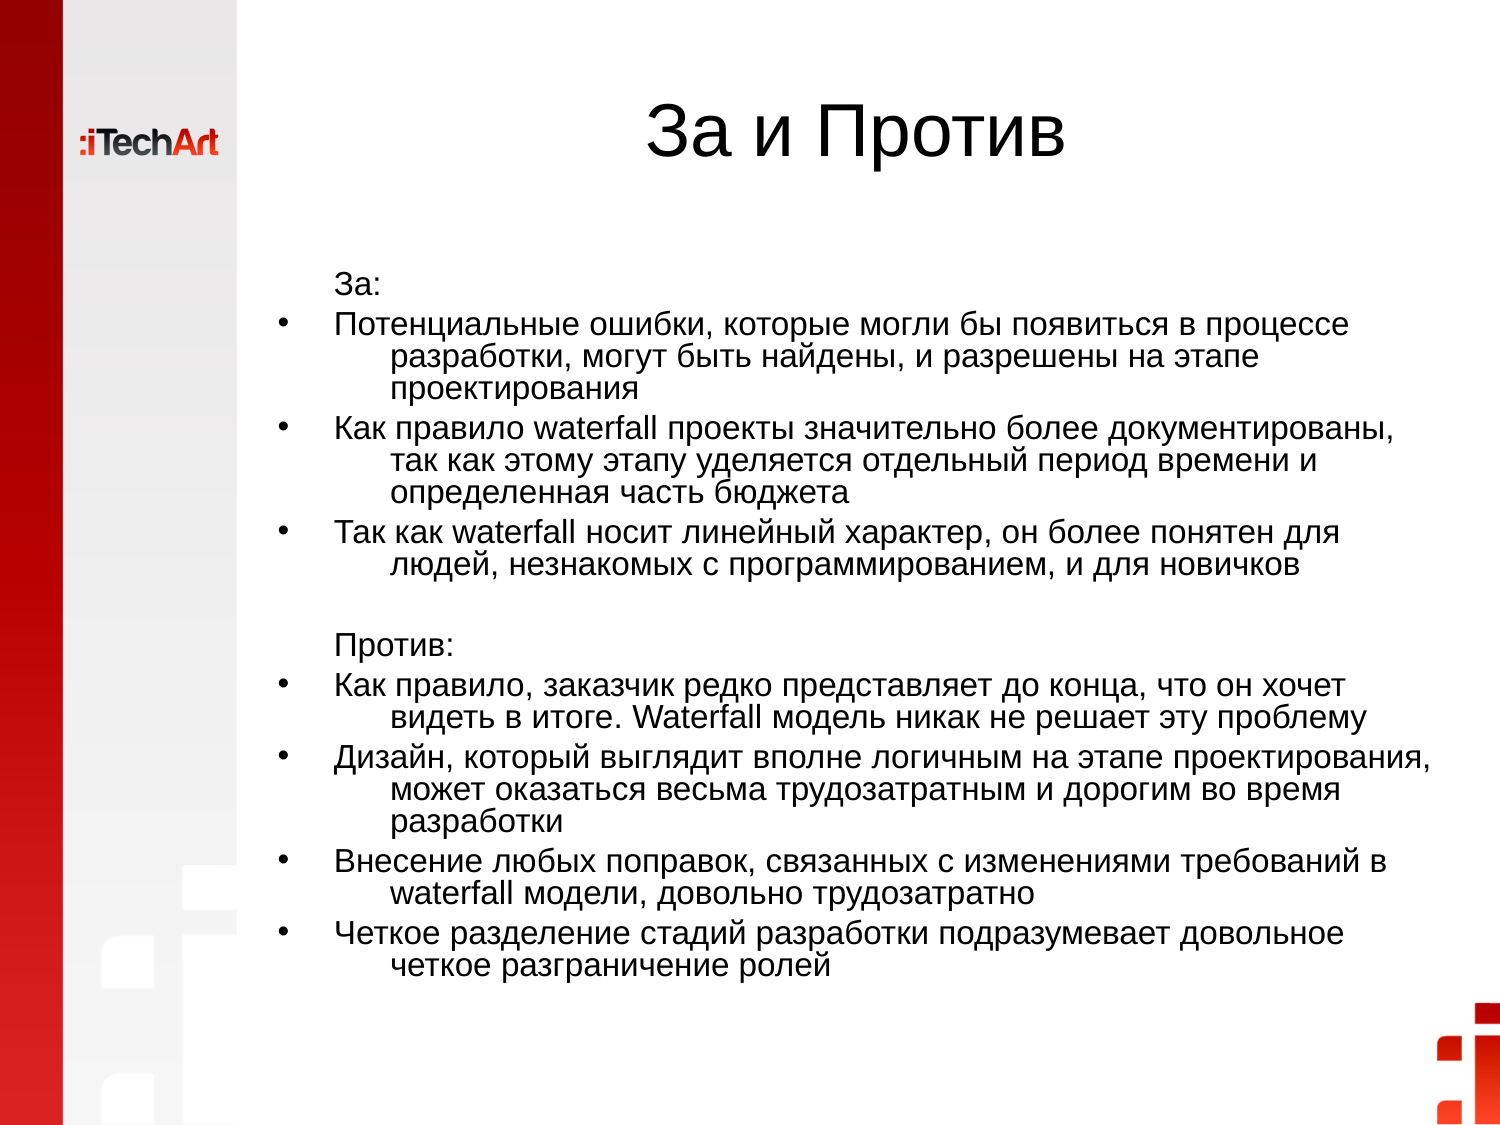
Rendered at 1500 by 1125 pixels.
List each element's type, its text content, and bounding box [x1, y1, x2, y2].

list За: Потенциальные ошибки, которые могли бы появиться в процессе разработки, могут быть найдены, и разрешены на этапе проектирования Как правило waterfall проекты значительно более документированы, так как этому этапу уделяется отдельный период времени и определенная часть бюджета Так как waterfall носит линейный характер, он более понятен для людей, незнакомых с программированием, и для новичков Против: Как правило, заказчик редко представляет до конца, что он хочет видеть в итоге. Waterfall модель никак не решает эту проблему Дизайн, который выглядит вполне логичным на этапе проектирования, может оказаться весьма трудозатратным и дорогим во время разработки Внесение любых поправок, связанных с изменениями требований в waterfall модели, довольно трудозатратно Четкое разделение стадий разработки подразумевает довольное четкое разграничение ролей [262, 262, 1450, 1005]
picture [0, 0, 1500, 1125]
title За и Против [262, 45, 1450, 209]
